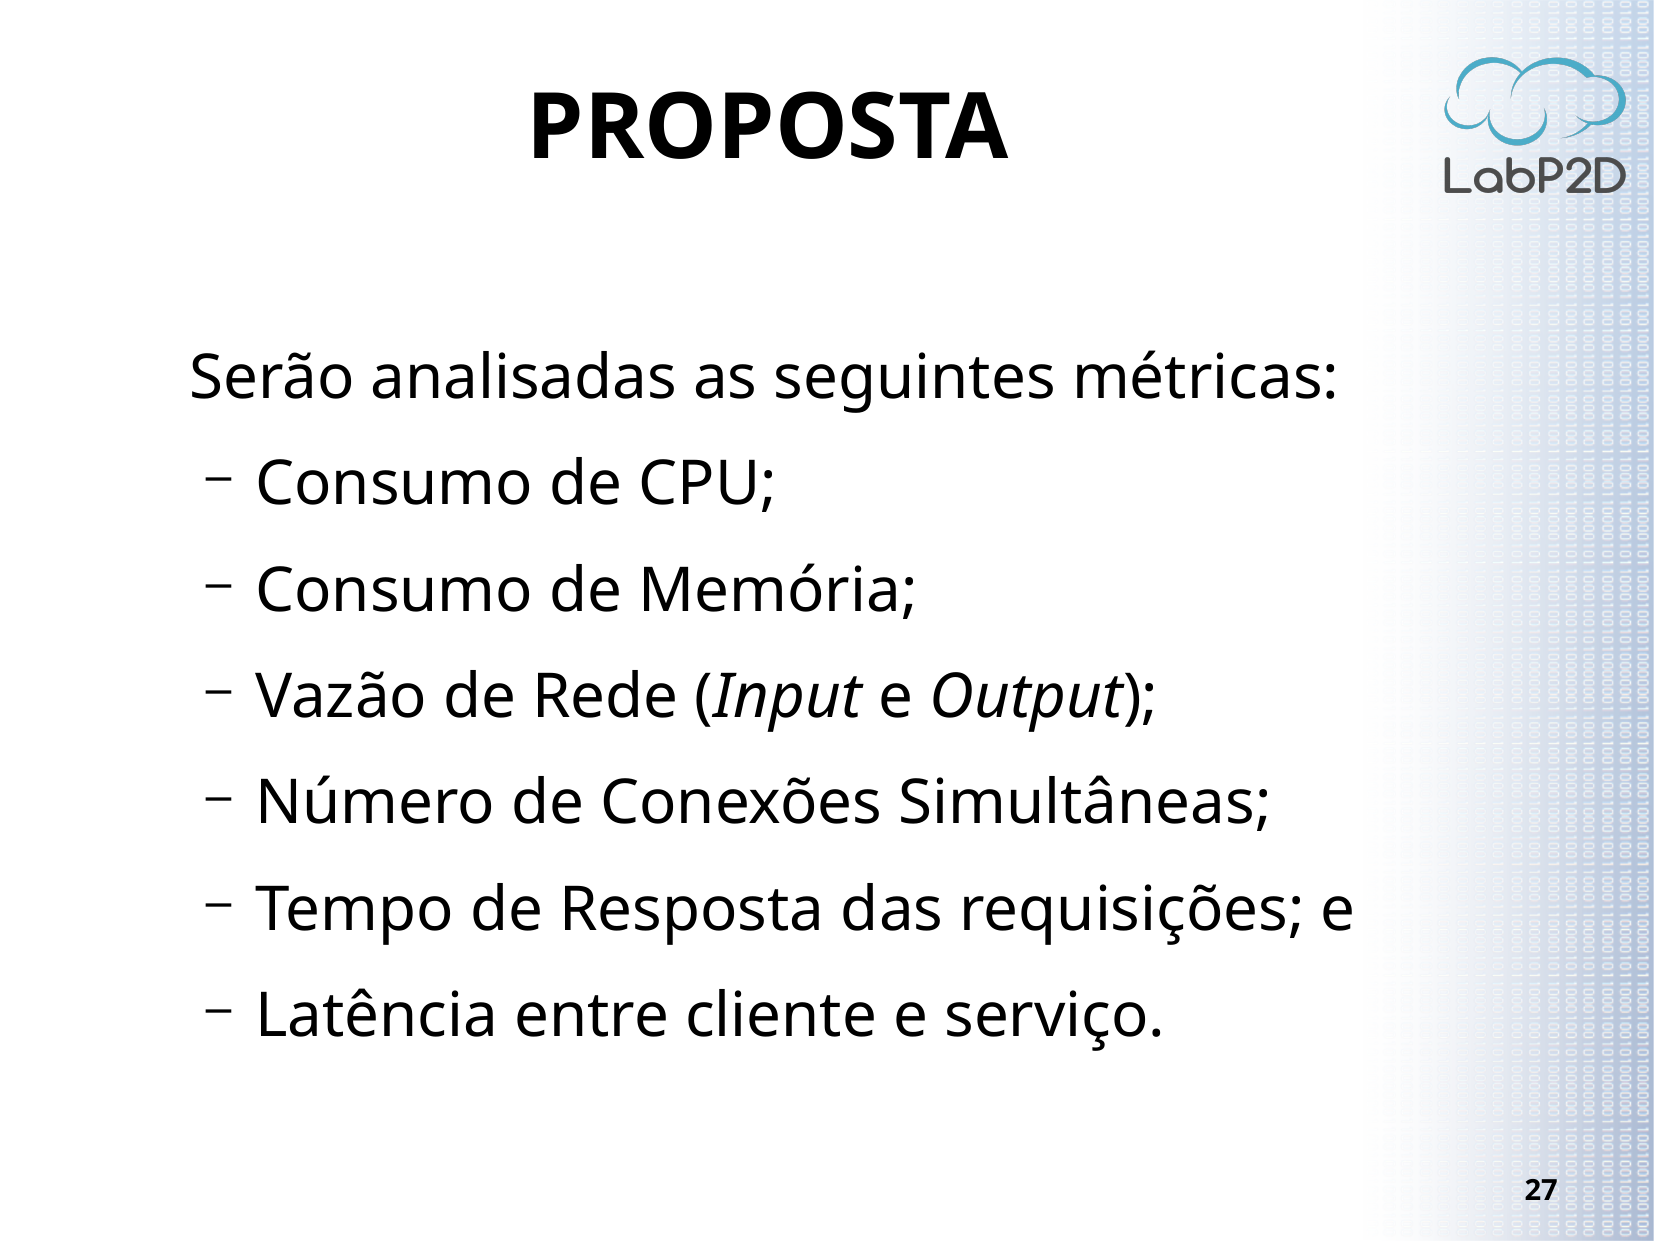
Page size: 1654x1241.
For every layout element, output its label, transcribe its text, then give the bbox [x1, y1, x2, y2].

picture [1360, 1, 1654, 1240]
title PROPOSTA [82, 19, 1453, 227]
list Serão analisadas as seguintes métricas: Consumo de CPU; Consumo de Memória; Vazão de Rede (Input e Output); Número de Conexões Simultâneas; Tempo de Resposta das requisições; e Latência entre cliente e serviço. [123, 271, 1406, 1116]
